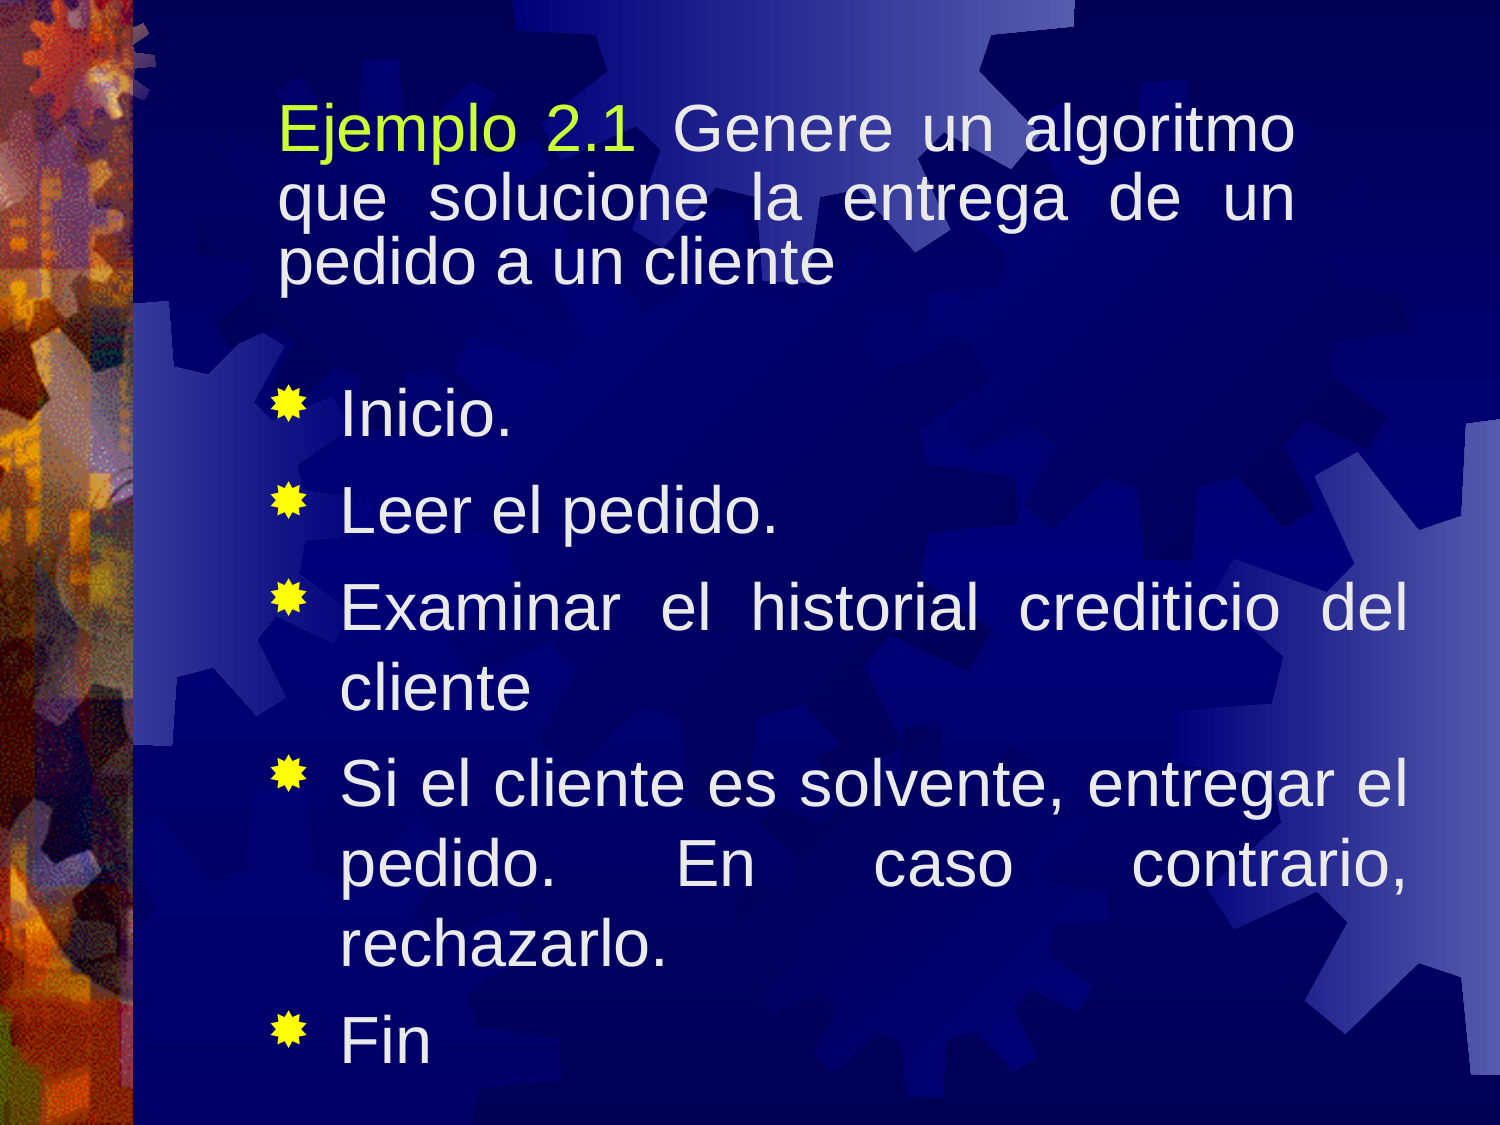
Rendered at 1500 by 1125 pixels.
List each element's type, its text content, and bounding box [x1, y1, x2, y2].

title Ejemplo 2.1 Genere un algoritmo que solucione la entrega de un pedido a un cliente [262, 37, 1313, 305]
subtitle Inicio. Leer el pedido. Examinar el historial crediticio del cliente Si el cliente es solvente, entregar el pedido. En caso contrario, rechazarlo. Fin [249, 362, 1425, 888]
picture [0, 0, 133, 1125]
